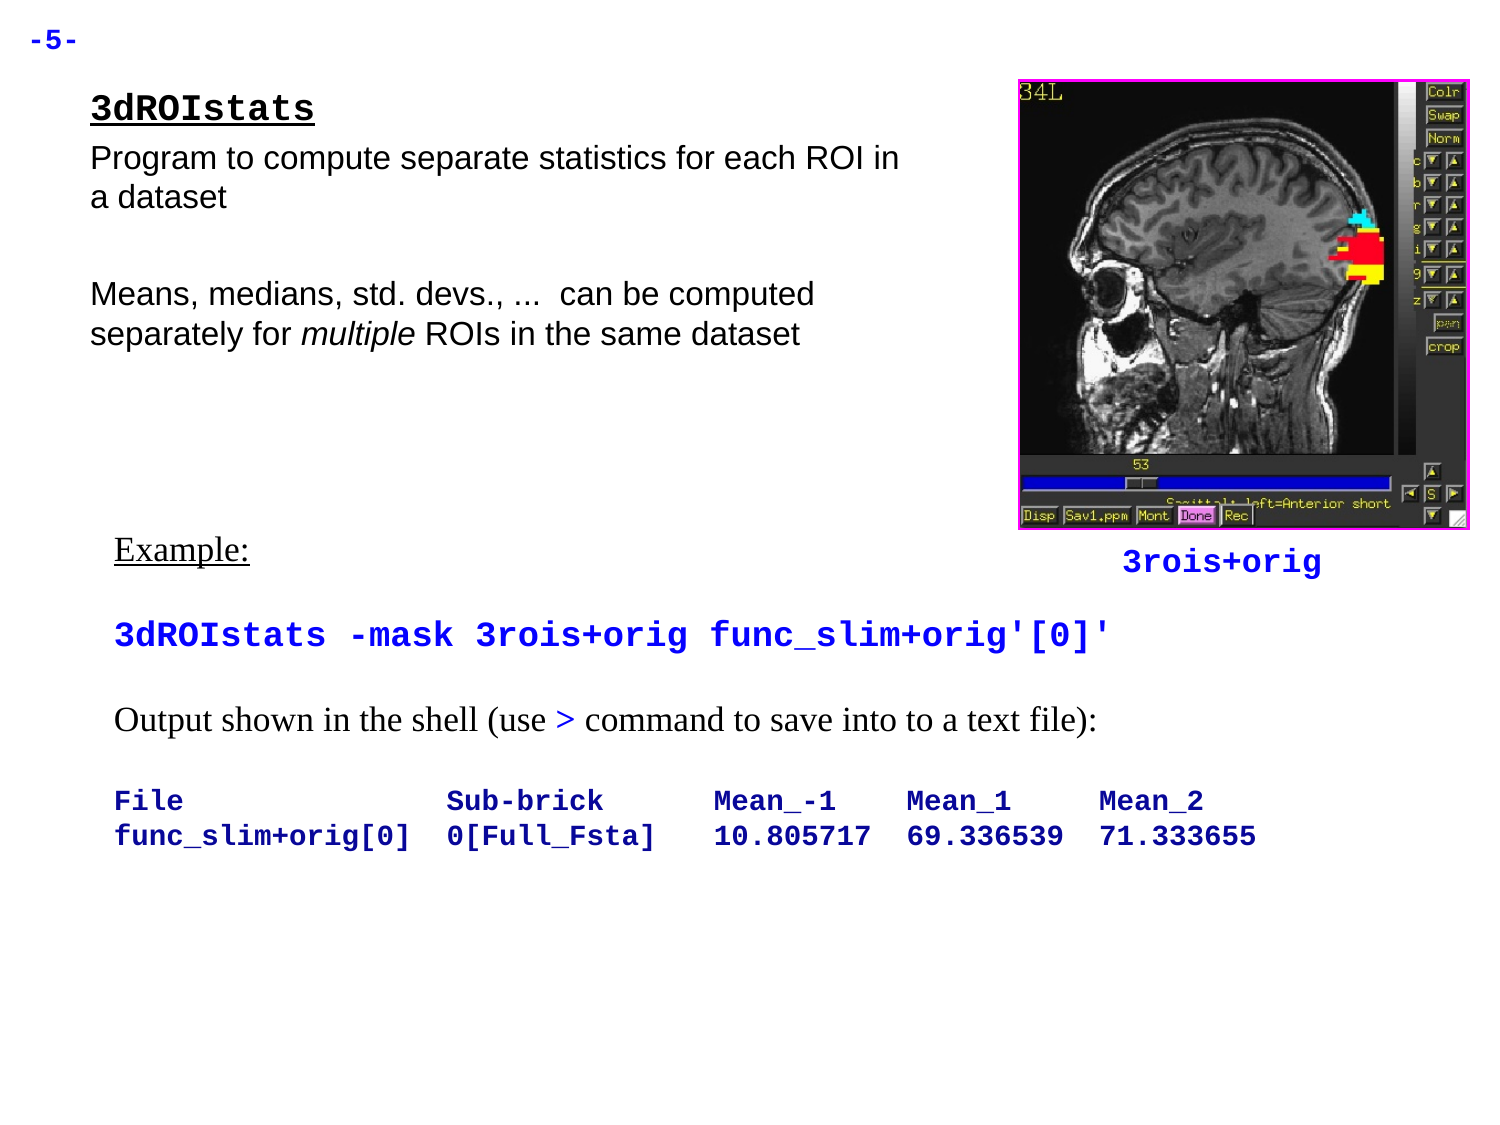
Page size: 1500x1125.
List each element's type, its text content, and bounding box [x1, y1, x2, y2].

text_box Example: 3dROIstats -mask 3rois+orig func_slim+orig'[0]' Output shown in the shell (use > command to save into to a text file): File Sub-brick Mean_-1 Mean_1 Mean_2 func_slim+orig[0] 0[Full_Fsta] 10.805717 69.336539 71.333655 [99, 518, 1457, 859]
list 3dROIstats Program to compute separate statistics for each ROI in a dataset Means, medians, std. devs., ... can be computed separately for multiple ROIs in the same dataset [74, 75, 928, 1051]
picture [1020, 81, 1468, 528]
